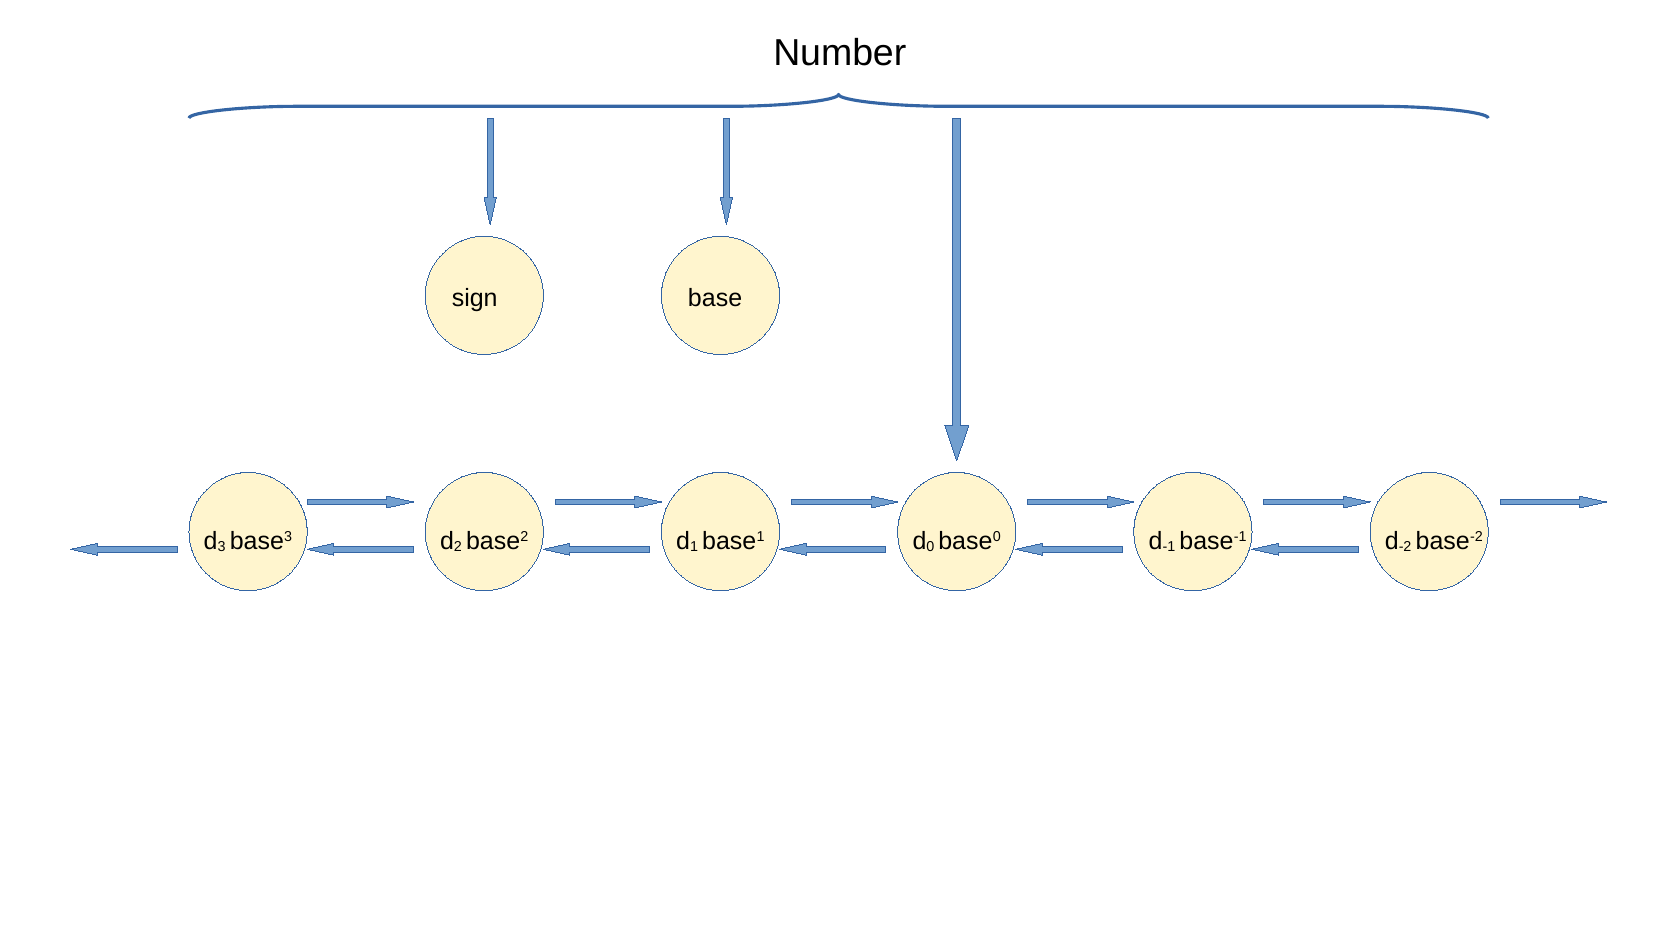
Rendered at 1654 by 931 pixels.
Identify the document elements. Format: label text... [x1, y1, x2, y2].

text_box [437, 567, 532, 591]
text_box d-1 base-1 [1133, 519, 1264, 567]
text_box [661, 236, 780, 355]
text_box [200, 567, 296, 591]
text_box d3 base3 [188, 519, 319, 567]
text_box [899, 472, 1015, 519]
text_box [791, 496, 898, 508]
text_box [425, 236, 544, 355]
text_box [484, 118, 497, 225]
text_box [779, 543, 886, 556]
text_box d2 base2 [425, 519, 556, 567]
text_box [673, 567, 768, 591]
text_box [1251, 543, 1359, 556]
text_box [543, 543, 650, 556]
text_box [1145, 567, 1241, 591]
text_box [662, 472, 779, 519]
text_box [190, 472, 306, 519]
text_box [909, 567, 1004, 591]
text_box [426, 472, 543, 519]
text_box [1371, 472, 1487, 519]
text_box [1500, 496, 1607, 508]
text_box [944, 118, 969, 461]
text_box [1263, 496, 1371, 508]
text_box d-2 base-2 [1370, 519, 1501, 567]
text_box Number [758, 23, 922, 81]
text_box [1135, 472, 1251, 519]
text_box [1027, 496, 1134, 508]
text_box [70, 543, 178, 556]
text_box [720, 118, 733, 225]
text_box d1 base1 [661, 519, 792, 567]
text_box [1381, 567, 1477, 591]
text_box [555, 496, 662, 508]
text_box d0 base0 [897, 519, 1028, 567]
text_box sign [437, 276, 532, 319]
text_box [1015, 543, 1123, 556]
text_box [307, 496, 414, 508]
text_box [307, 543, 414, 556]
text_box base [673, 276, 768, 319]
